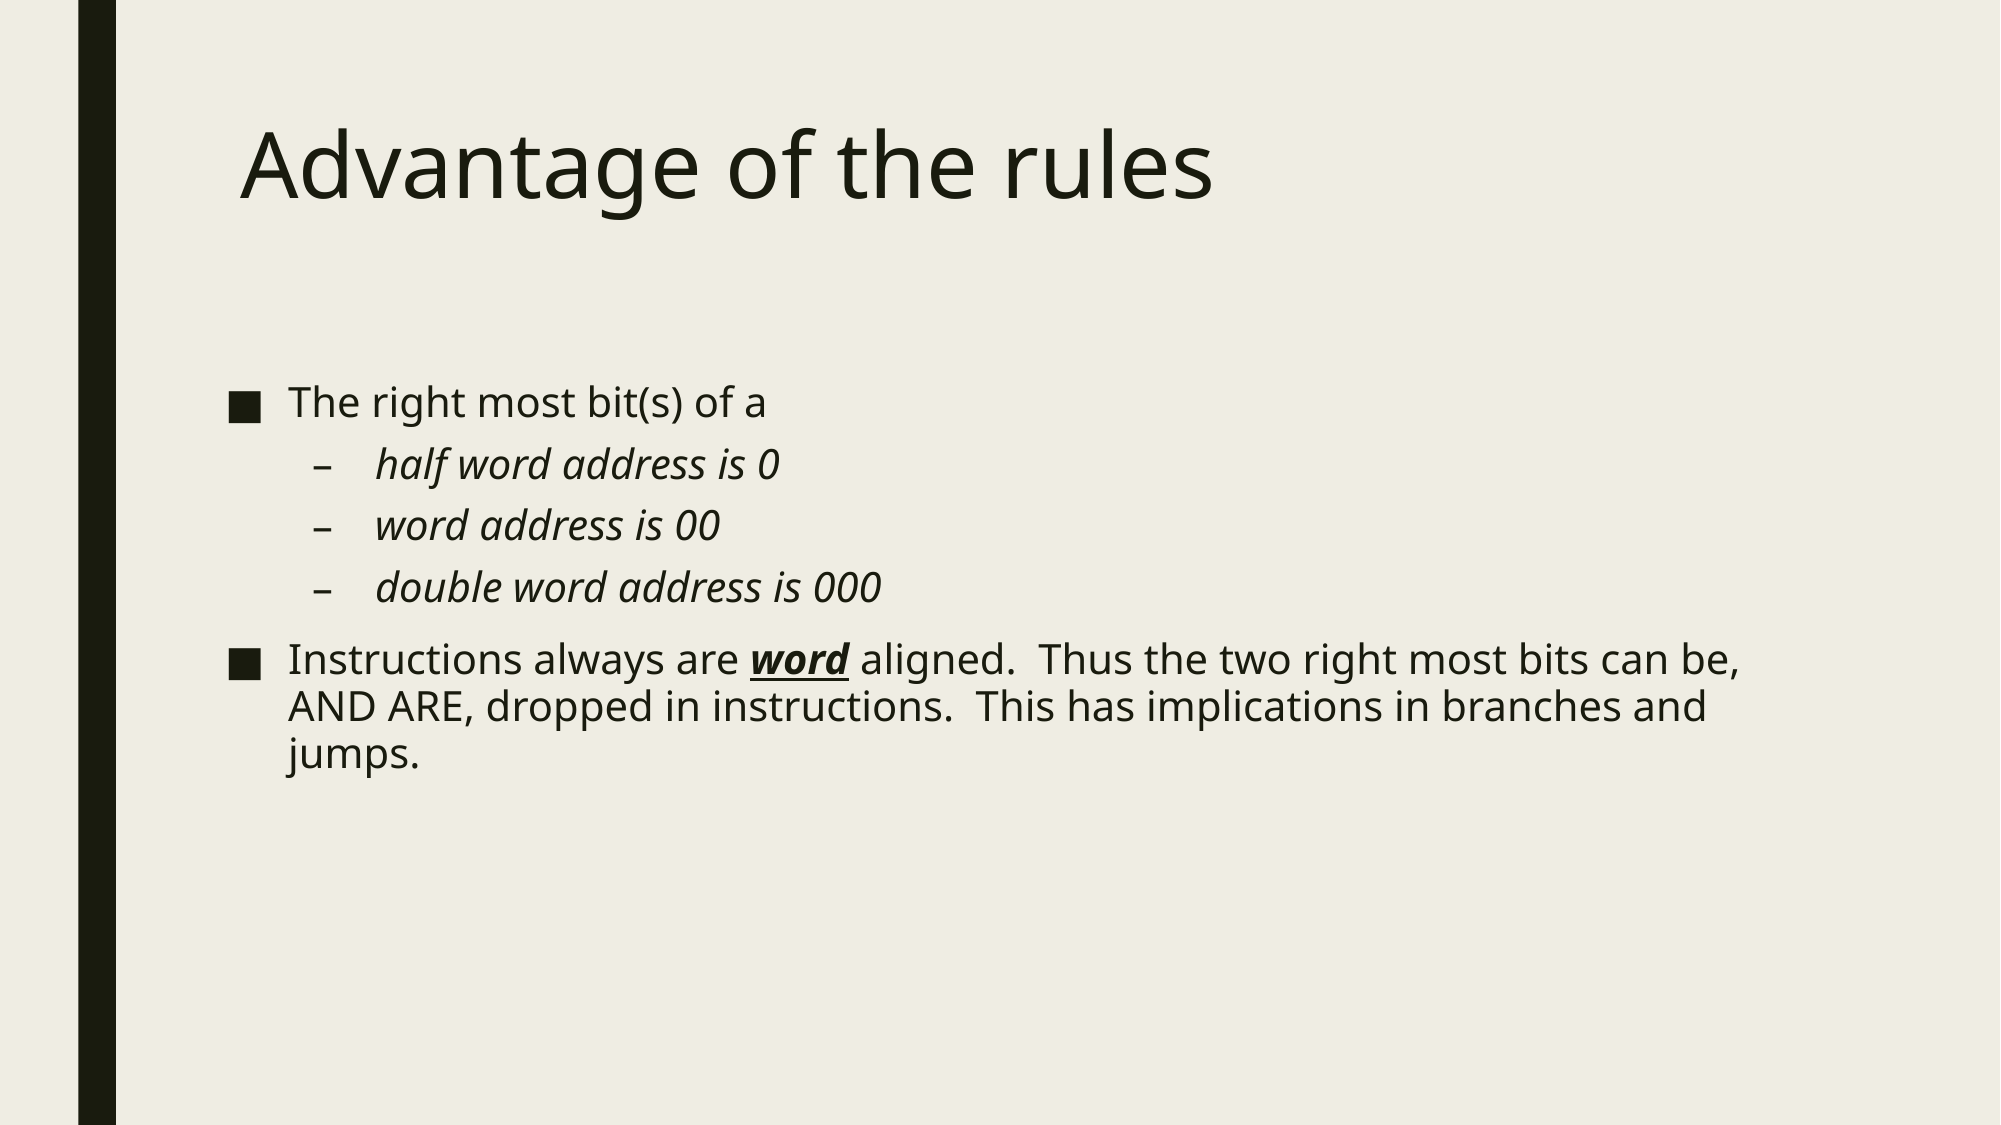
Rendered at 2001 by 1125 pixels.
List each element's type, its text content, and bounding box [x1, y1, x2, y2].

title Advantage of the rules [225, 112, 1800, 357]
list The right most bit(s) of a half word address is 0 word address is 00 double word address is 000 Instructions always are word aligned. Thus the two right most bits can be, AND ARE, dropped in instructions. This has implications in branches and jumps. [210, 372, 1786, 961]
